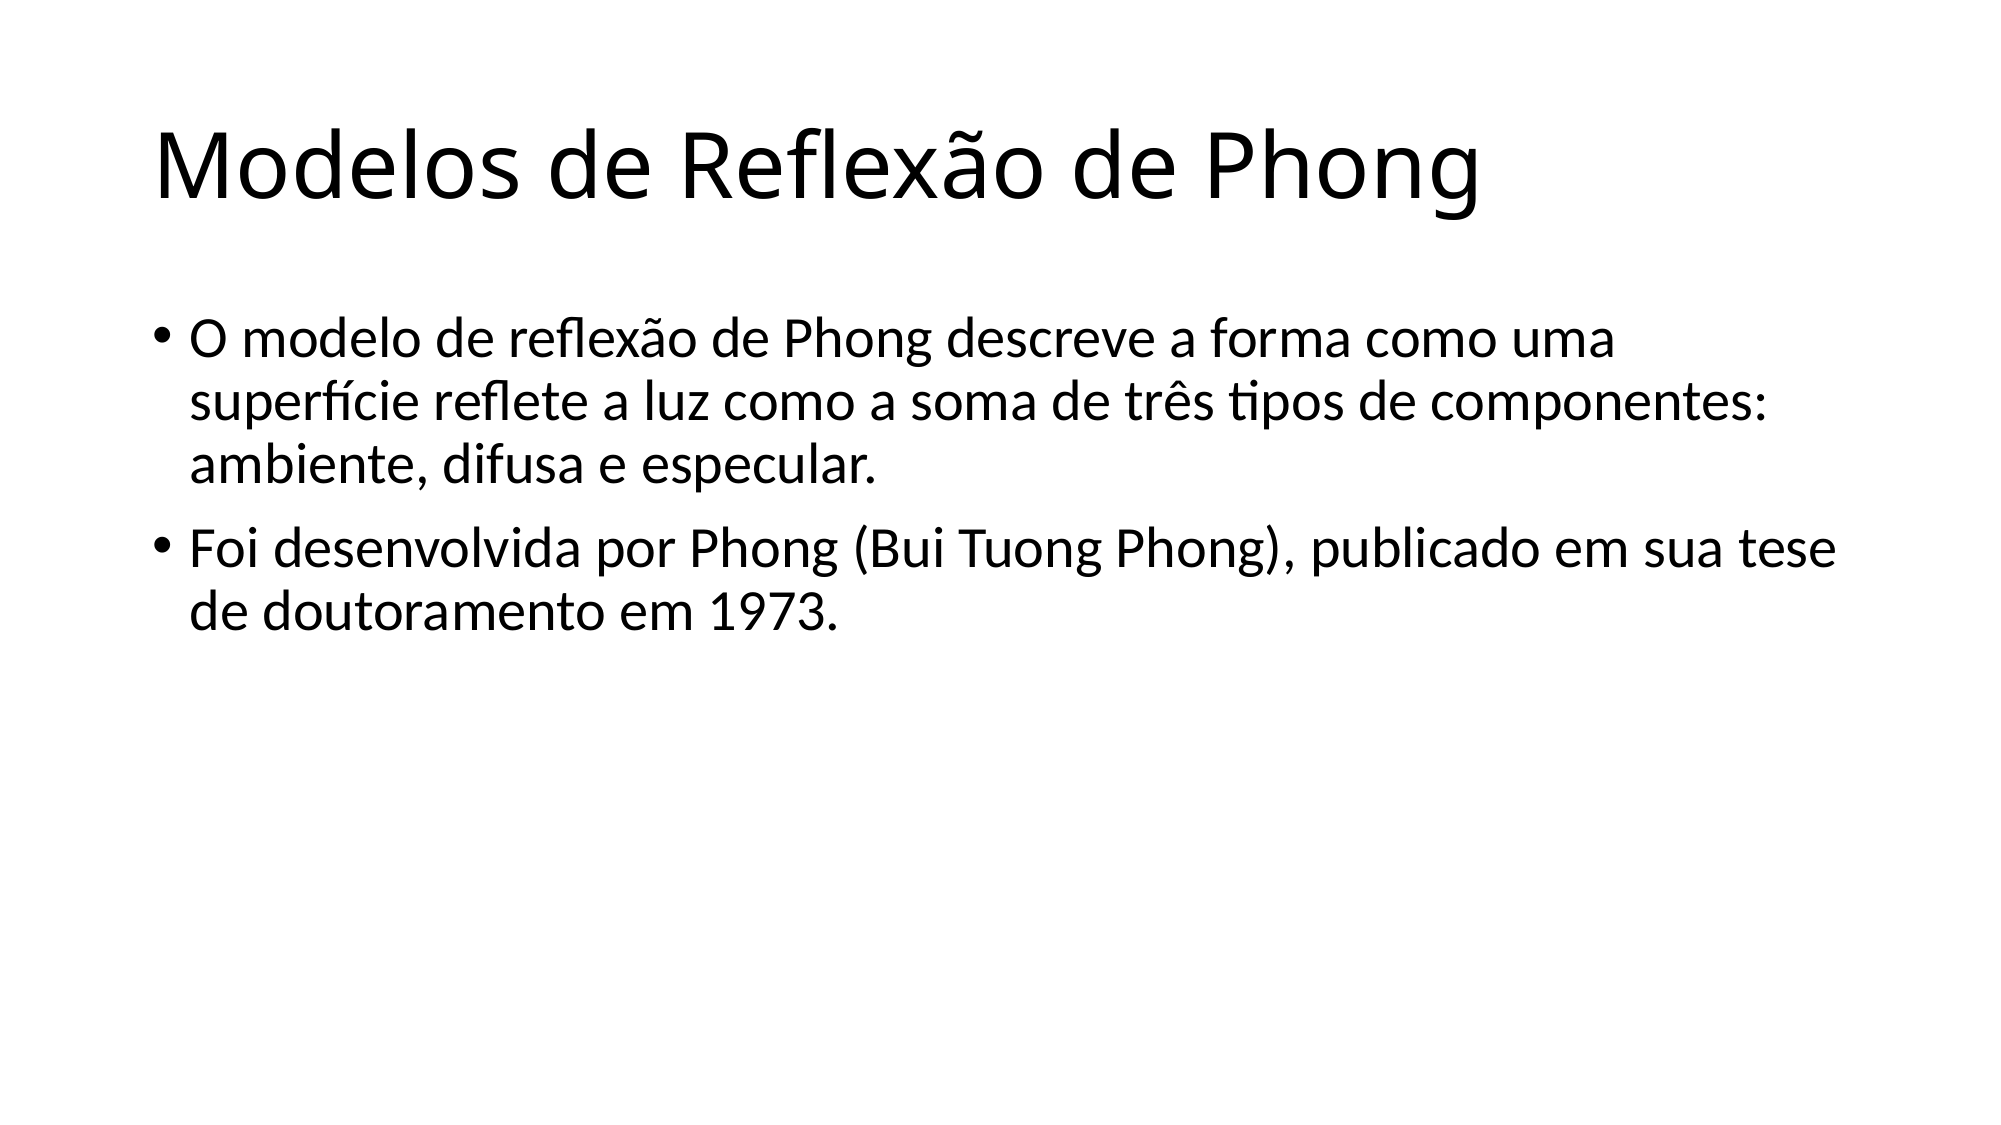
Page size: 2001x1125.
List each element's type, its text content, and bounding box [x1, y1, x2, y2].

list O modelo de reflexão de Phong descreve a forma como uma superfície reflete a luz como a soma de três tipos de componentes: ambiente, difusa e especular. Foi desenvolvida por Phong (Bui Tuong Phong), publicado em sua tese de doutoramento em 1973. [137, 299, 1863, 1014]
title Modelos de Reflexão de Phong [137, 59, 1863, 278]
